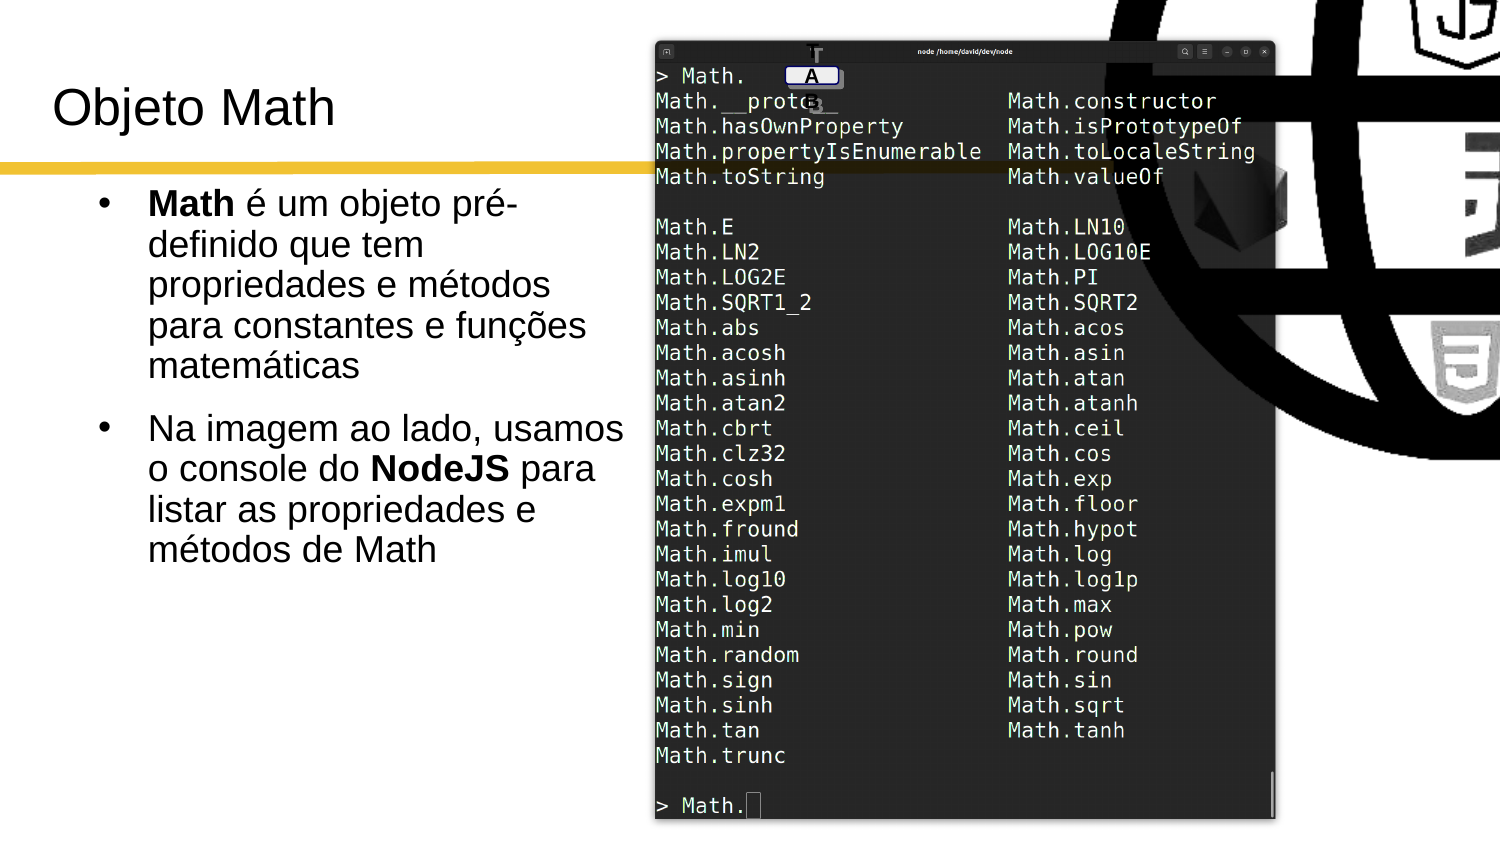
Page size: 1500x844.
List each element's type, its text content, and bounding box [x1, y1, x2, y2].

picture [643, 0, 1500, 832]
text_box Math é um objeto pré-definido que tem propriedades e métodos para constantes e funções matemáticas Na imagem ao lado, usamos o console do NodeJS para listar as propriedades e métodos de Math [76, 176, 645, 837]
text_box Objeto Math [37, 33, 745, 175]
text_box TAB [785, 66, 839, 85]
